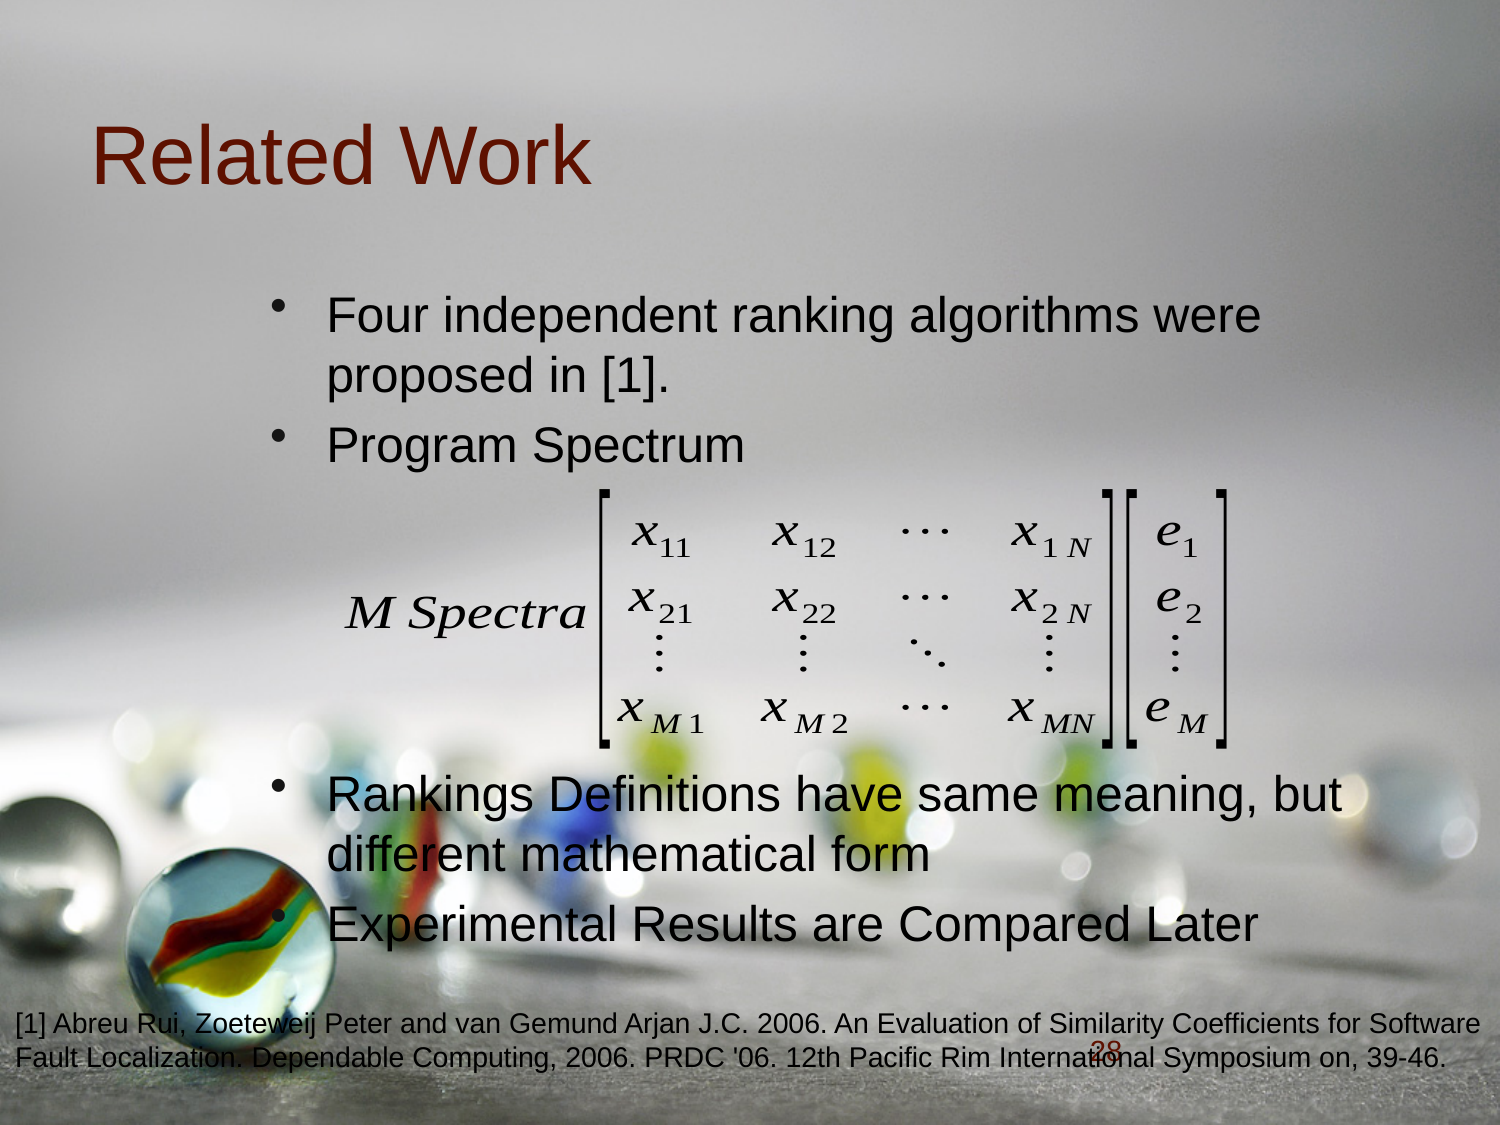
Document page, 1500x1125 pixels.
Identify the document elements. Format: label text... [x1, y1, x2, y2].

text_box [1] Abreu Rui, Zoeteweij Peter and van Gemund Arjan J.C. 2006. An Evaluation of Similarity Coefficients for Software Fault Localization. Dependable Computing, 2006. PRDC '06. 12th Pacific Rim International Symposium on, 39-46. [15, 1005, 1495, 1095]
title Related Work [75, 57, 1425, 245]
picture [0, 0, 1500, 1125]
list Four independent ranking algorithms were proposed in [1]. Program Spectrum Rankings Definitions have same meaning, but different mathematical form Experimental Results are Compared Later [255, 274, 1425, 1005]
chart [326, 486, 1246, 751]
